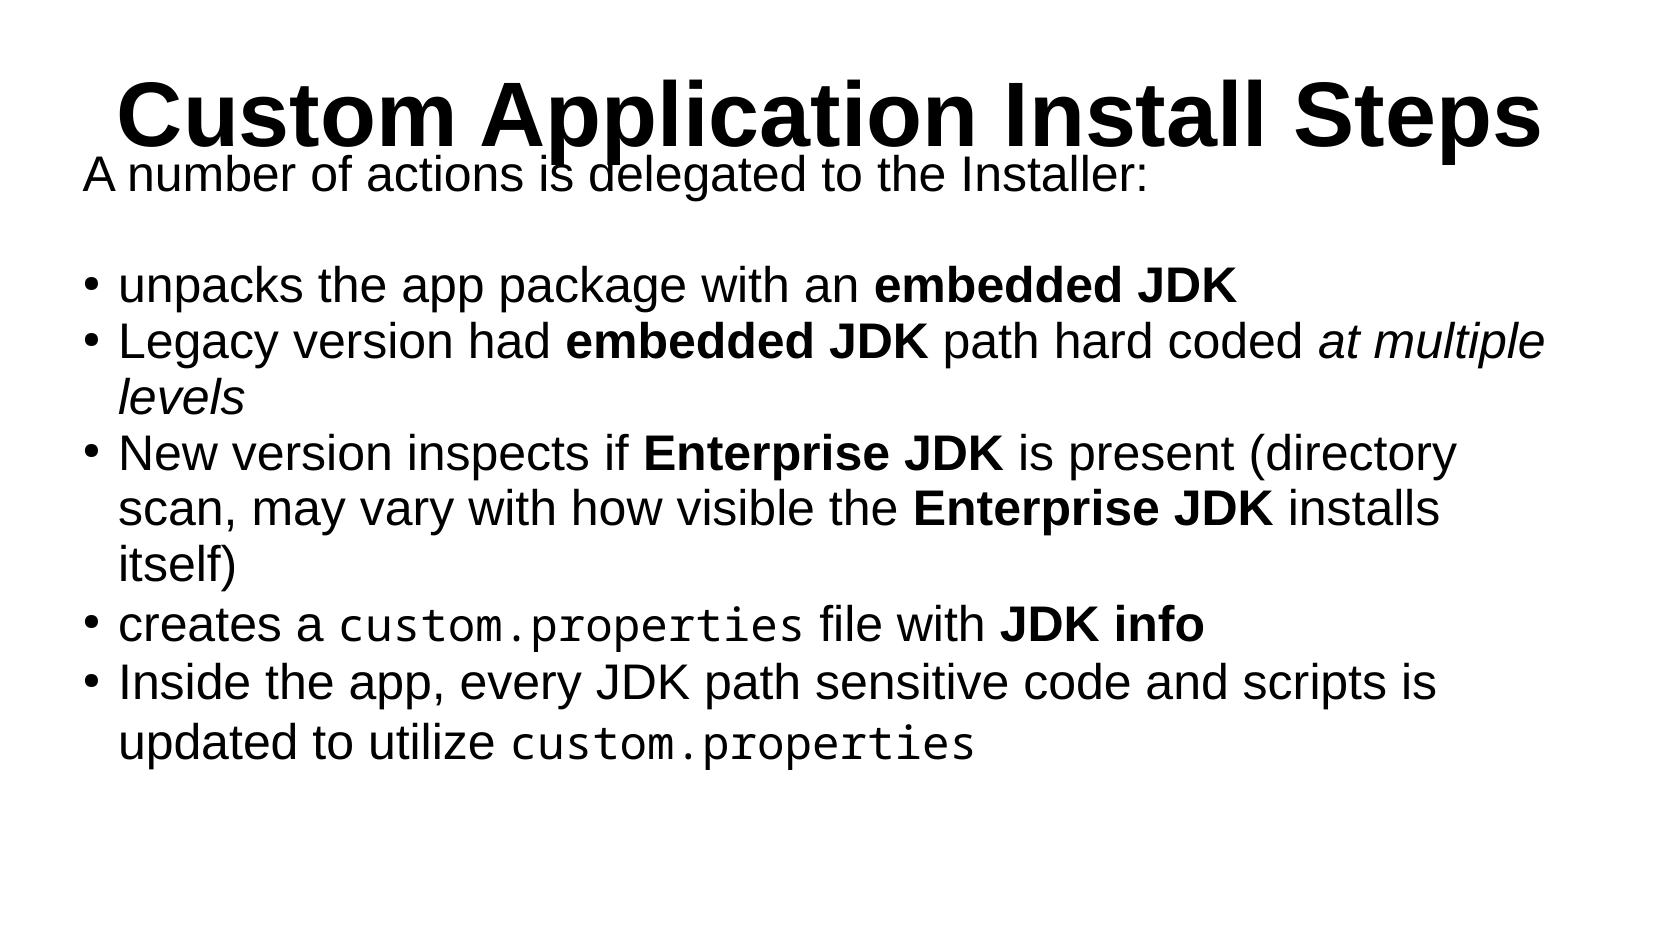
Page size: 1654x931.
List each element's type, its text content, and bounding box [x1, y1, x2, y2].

title Custom Application Install Steps [86, 37, 1576, 193]
subtitle A number of actions is delegated to the Installer: unpacks the app package with an embedded JDK Legacy version had embedded JDK path hard coded at multiple levels New version inspects if Enterprise JDK is present (directory scan, may vary with how visible the Enterprise JDK installs itself) creates a custom.properties file with JDK info Inside the app, every JDK path sensitive code and scripts is updated to utilize custom.properties [82, 152, 1571, 822]
